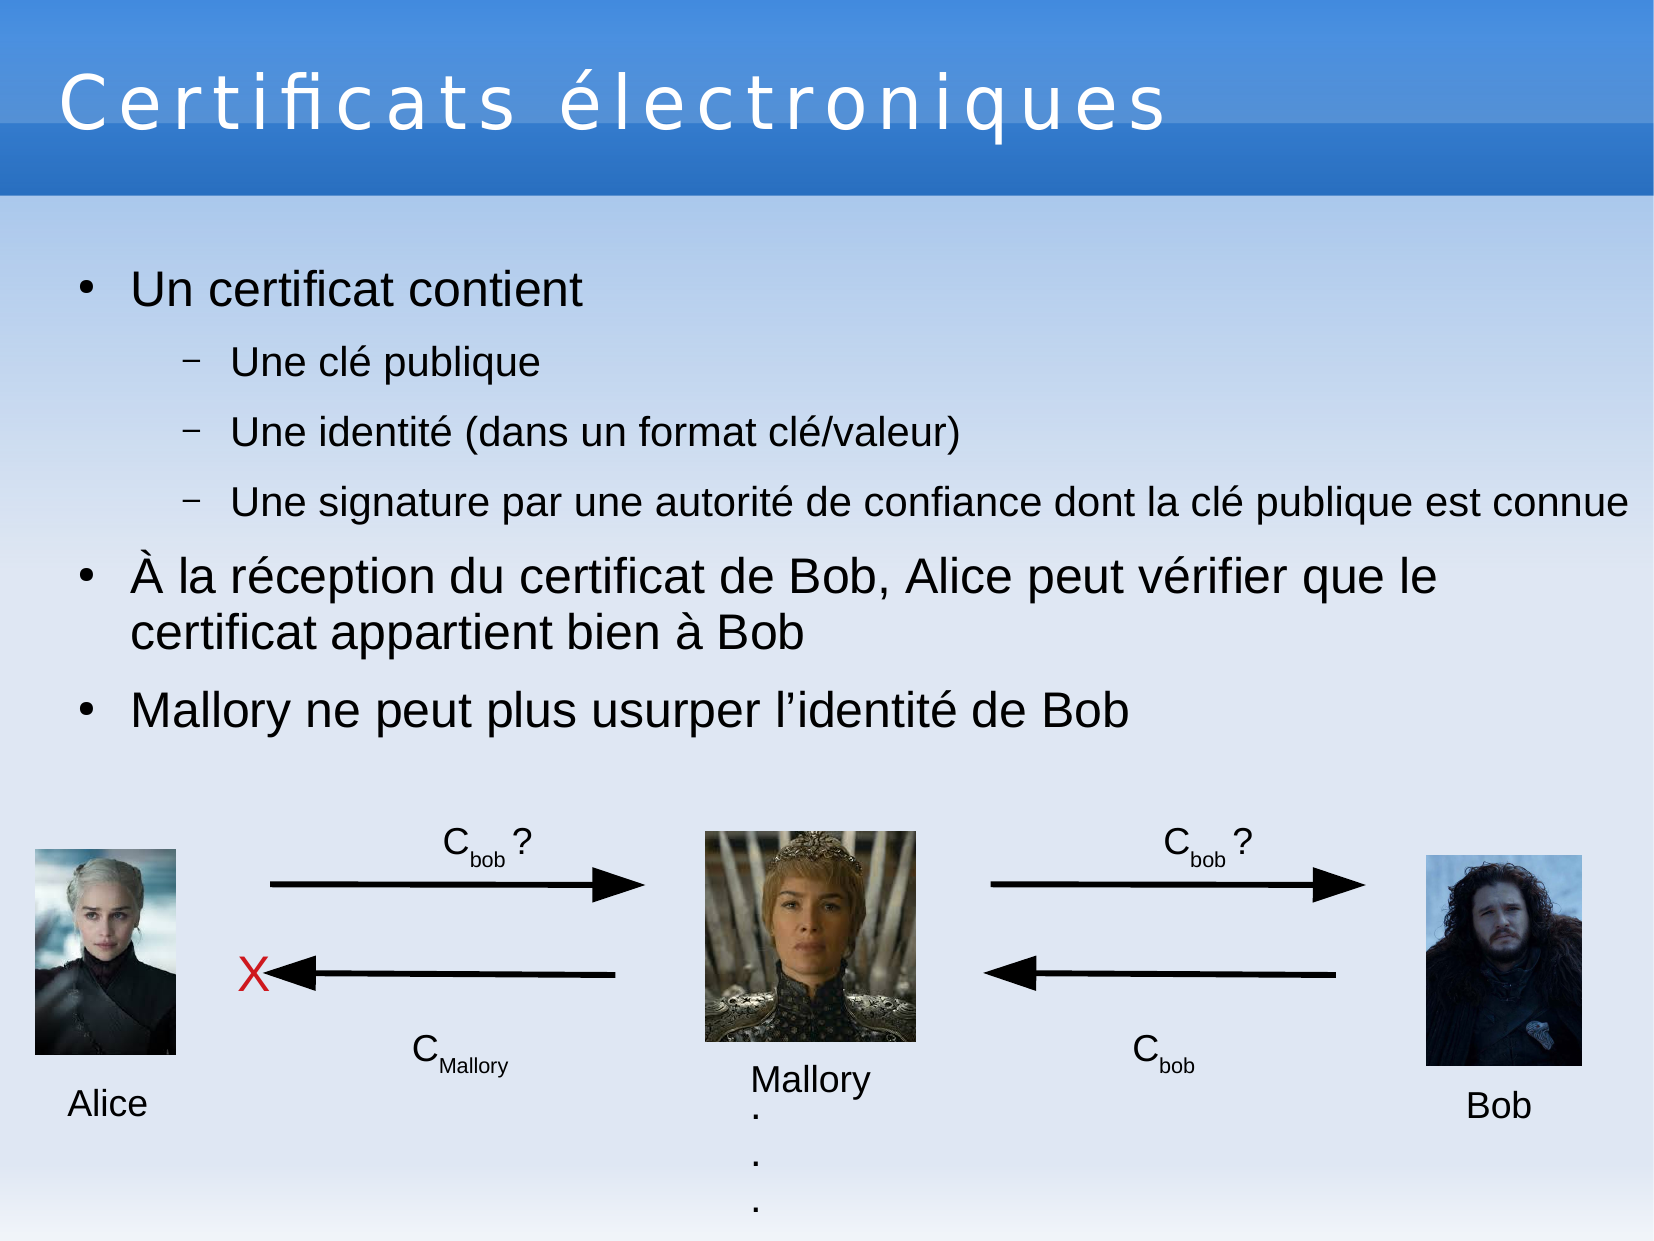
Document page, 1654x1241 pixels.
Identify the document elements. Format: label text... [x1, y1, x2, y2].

title Certificats électroniques [59, 29, 1270, 178]
text_box Cbob ? [1148, 813, 1307, 931]
text_box Bob [1451, 1077, 1548, 1135]
text_box Alice [52, 1074, 164, 1132]
list Un certificat contient Une clé publique Une identité (dans un format clé/valeur) Une signature par une autorité de confiance dont la clé publique est connue À la réception du certificat de Bob, Alice peut vérifier que le certificat appartient bien à Bob Mallory ne peut plus usurper l’identité de Bob [60, 260, 1636, 863]
text_box Mallory [735, 1050, 886, 1108]
text_box X [222, 939, 286, 1010]
picture [0, 0, 1654, 1241]
text_box CMallory [397, 1020, 556, 1137]
text_box . . . [735, 1108, 777, 1229]
text_box Cbob [1117, 1020, 1276, 1137]
text_box Cbob ? [428, 813, 587, 931]
